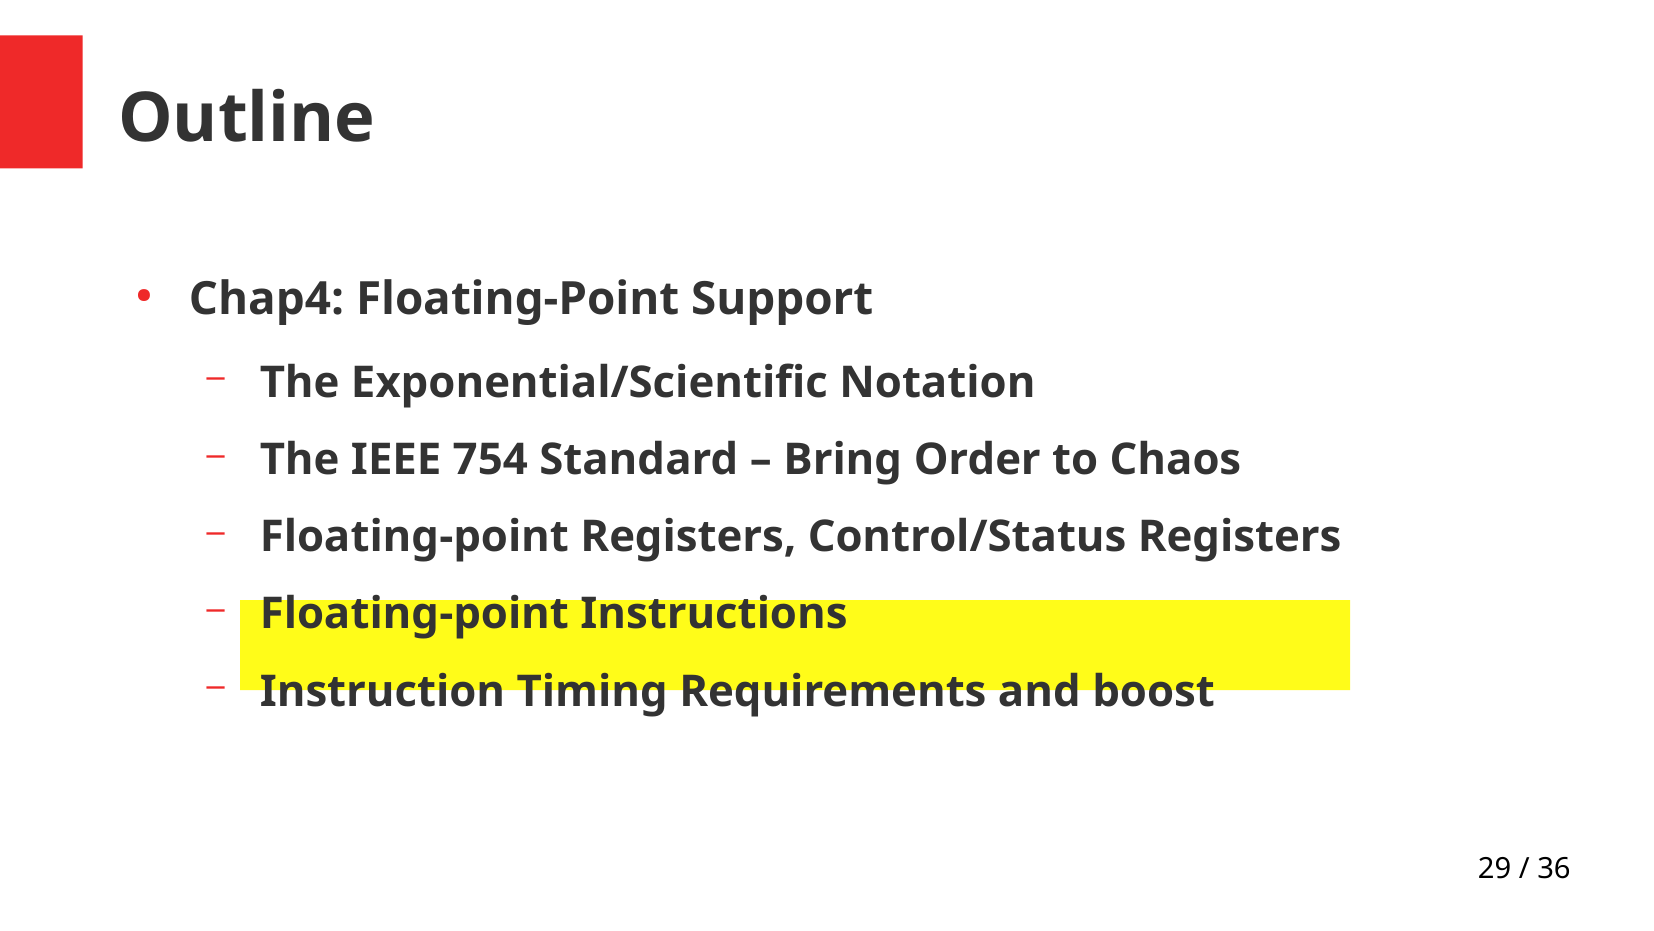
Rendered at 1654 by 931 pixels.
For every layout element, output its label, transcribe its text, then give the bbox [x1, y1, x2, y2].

title Outline [118, 37, 1571, 193]
list Chap4: Floating-Point Support The Exponential/Scientific Notation The IEEE 754 Standard – Bring Order to Chaos Floating-point Registers, Control/Status Registers Floating-point Instructions Instruction Timing Requirements and boost [118, 265, 1536, 806]
